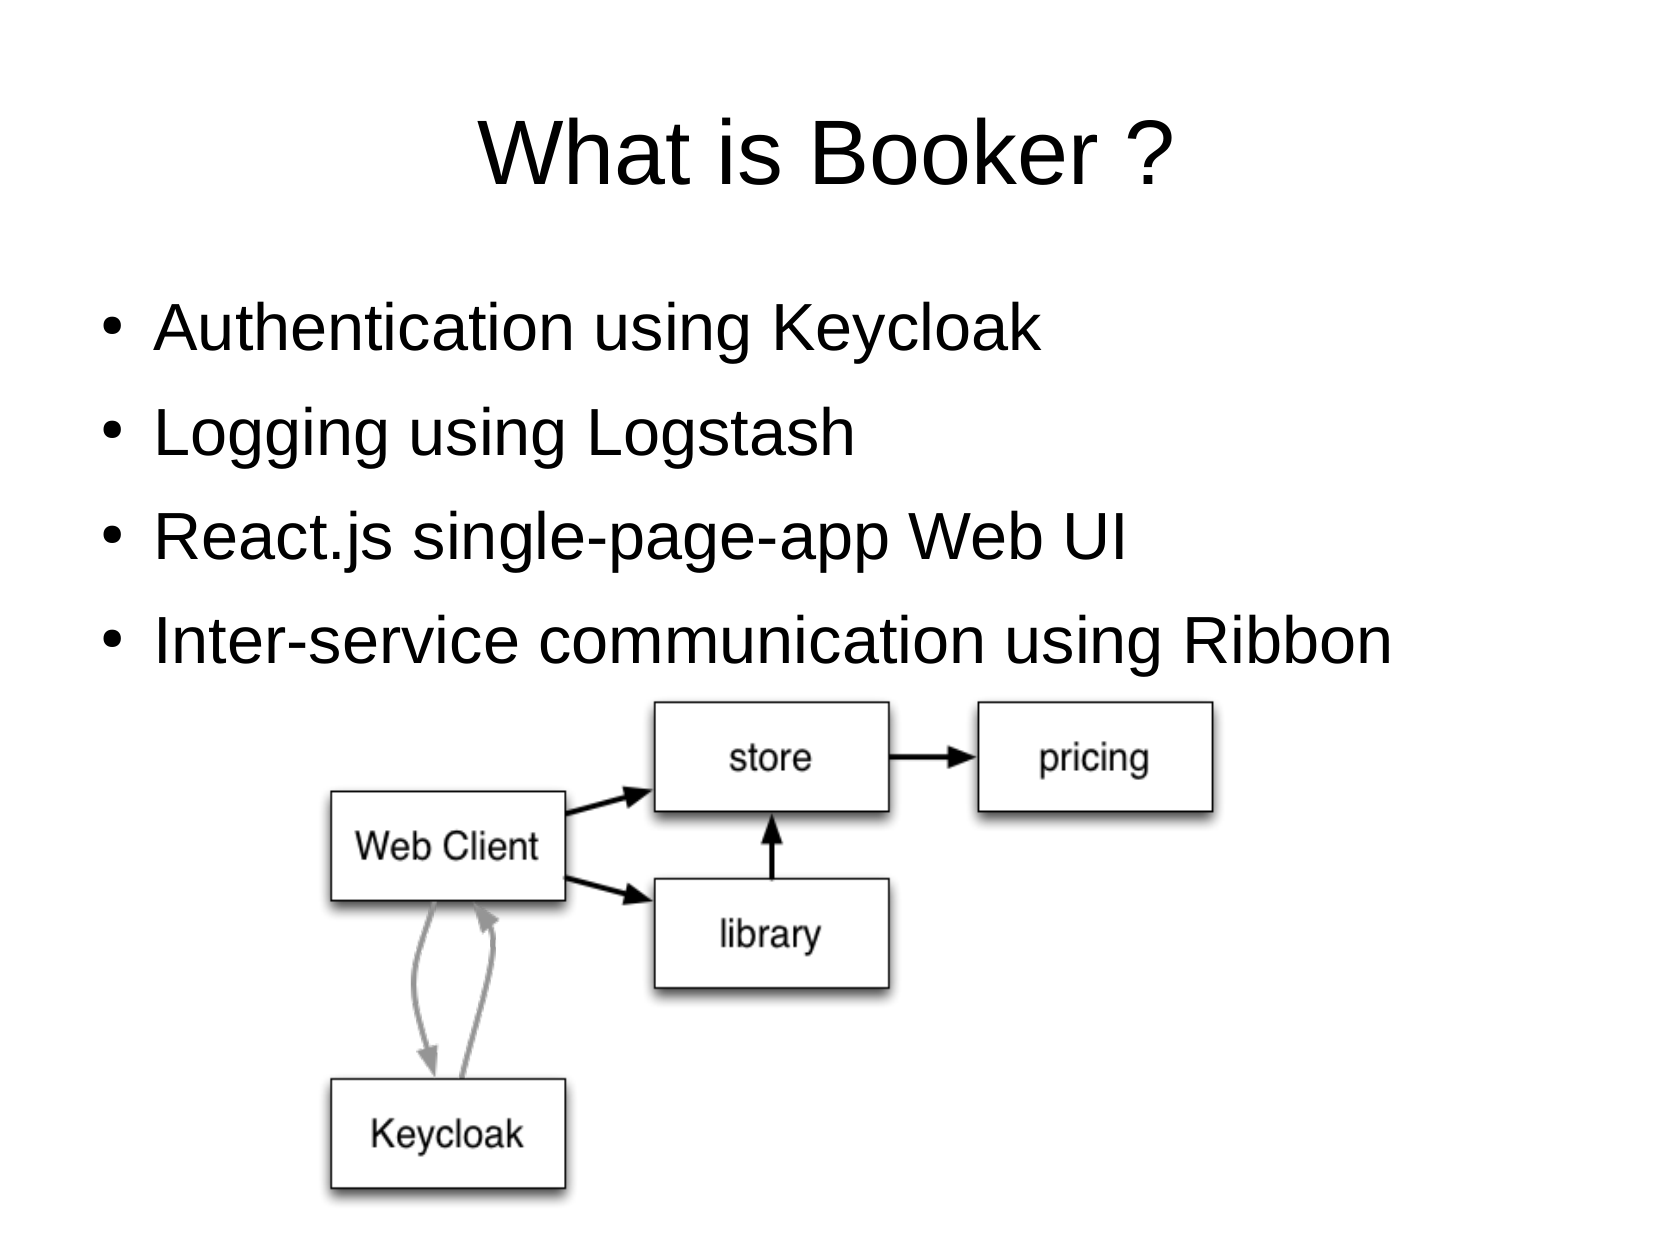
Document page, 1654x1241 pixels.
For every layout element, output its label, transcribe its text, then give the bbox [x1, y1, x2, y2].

picture [310, 689, 1231, 1216]
title What is Booker ? [82, 49, 1571, 257]
list Authentication using Keycloak Logging using Logstash React.js single-page-app Web UI Inter-service communication using Ribbon [82, 290, 1571, 1010]
